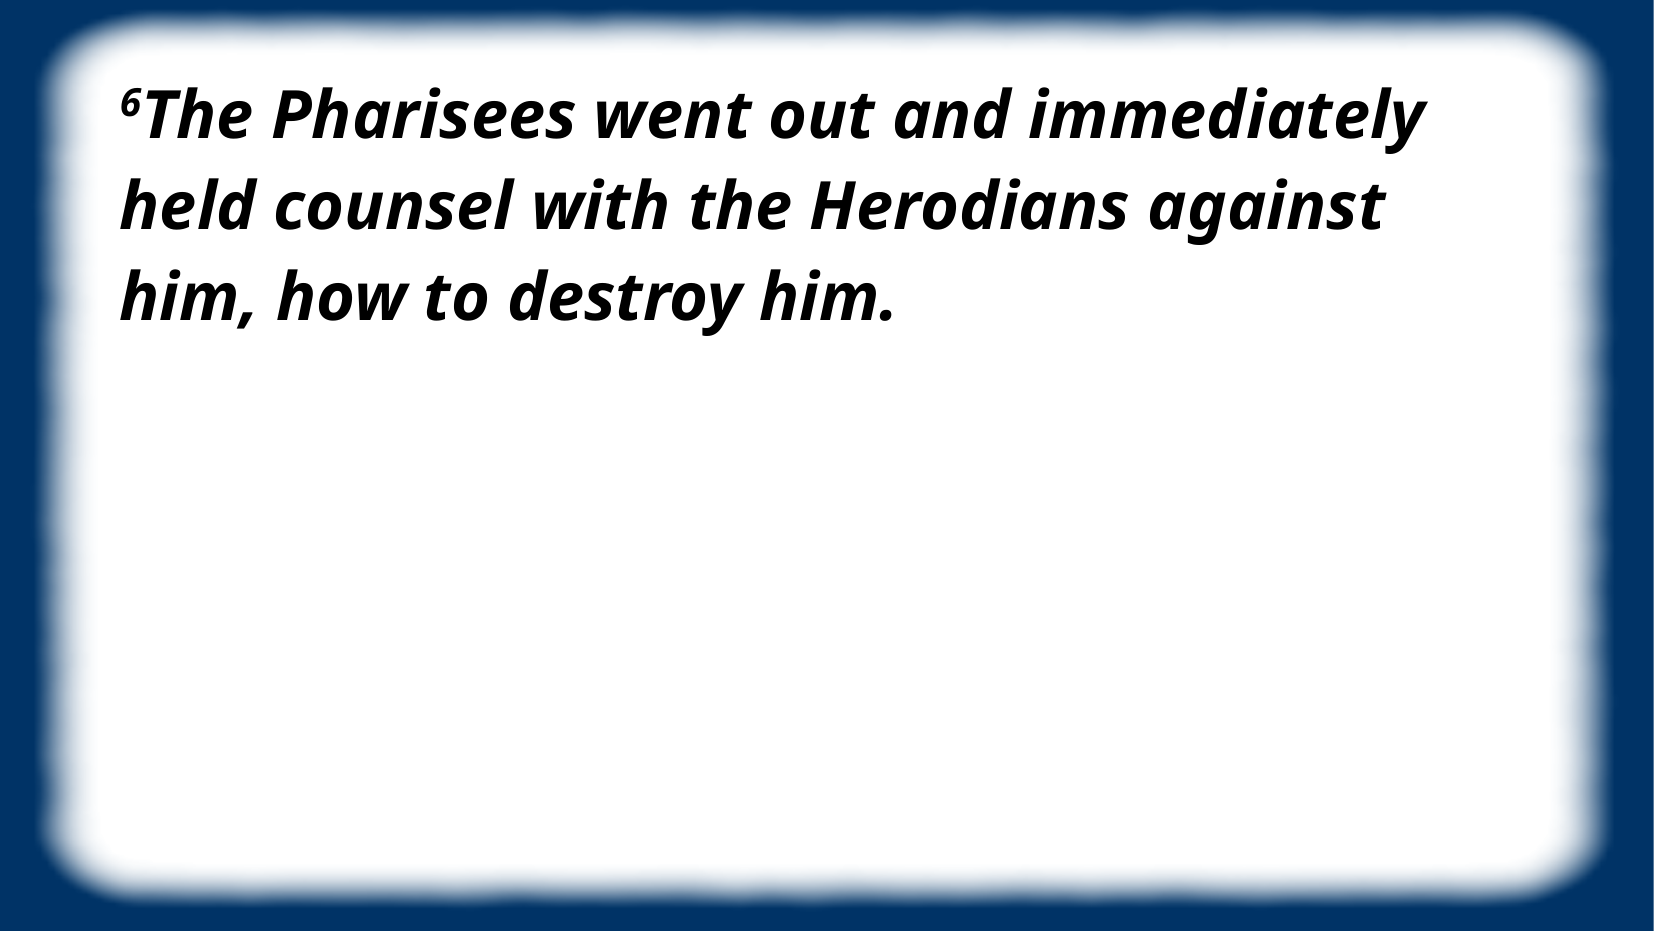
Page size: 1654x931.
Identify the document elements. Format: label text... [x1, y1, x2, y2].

text_box 6The Pharisees went out and immediately held counsel with the Herodians against him, how to destroy him. [105, 60, 1546, 361]
picture [0, 0, 1654, 931]
